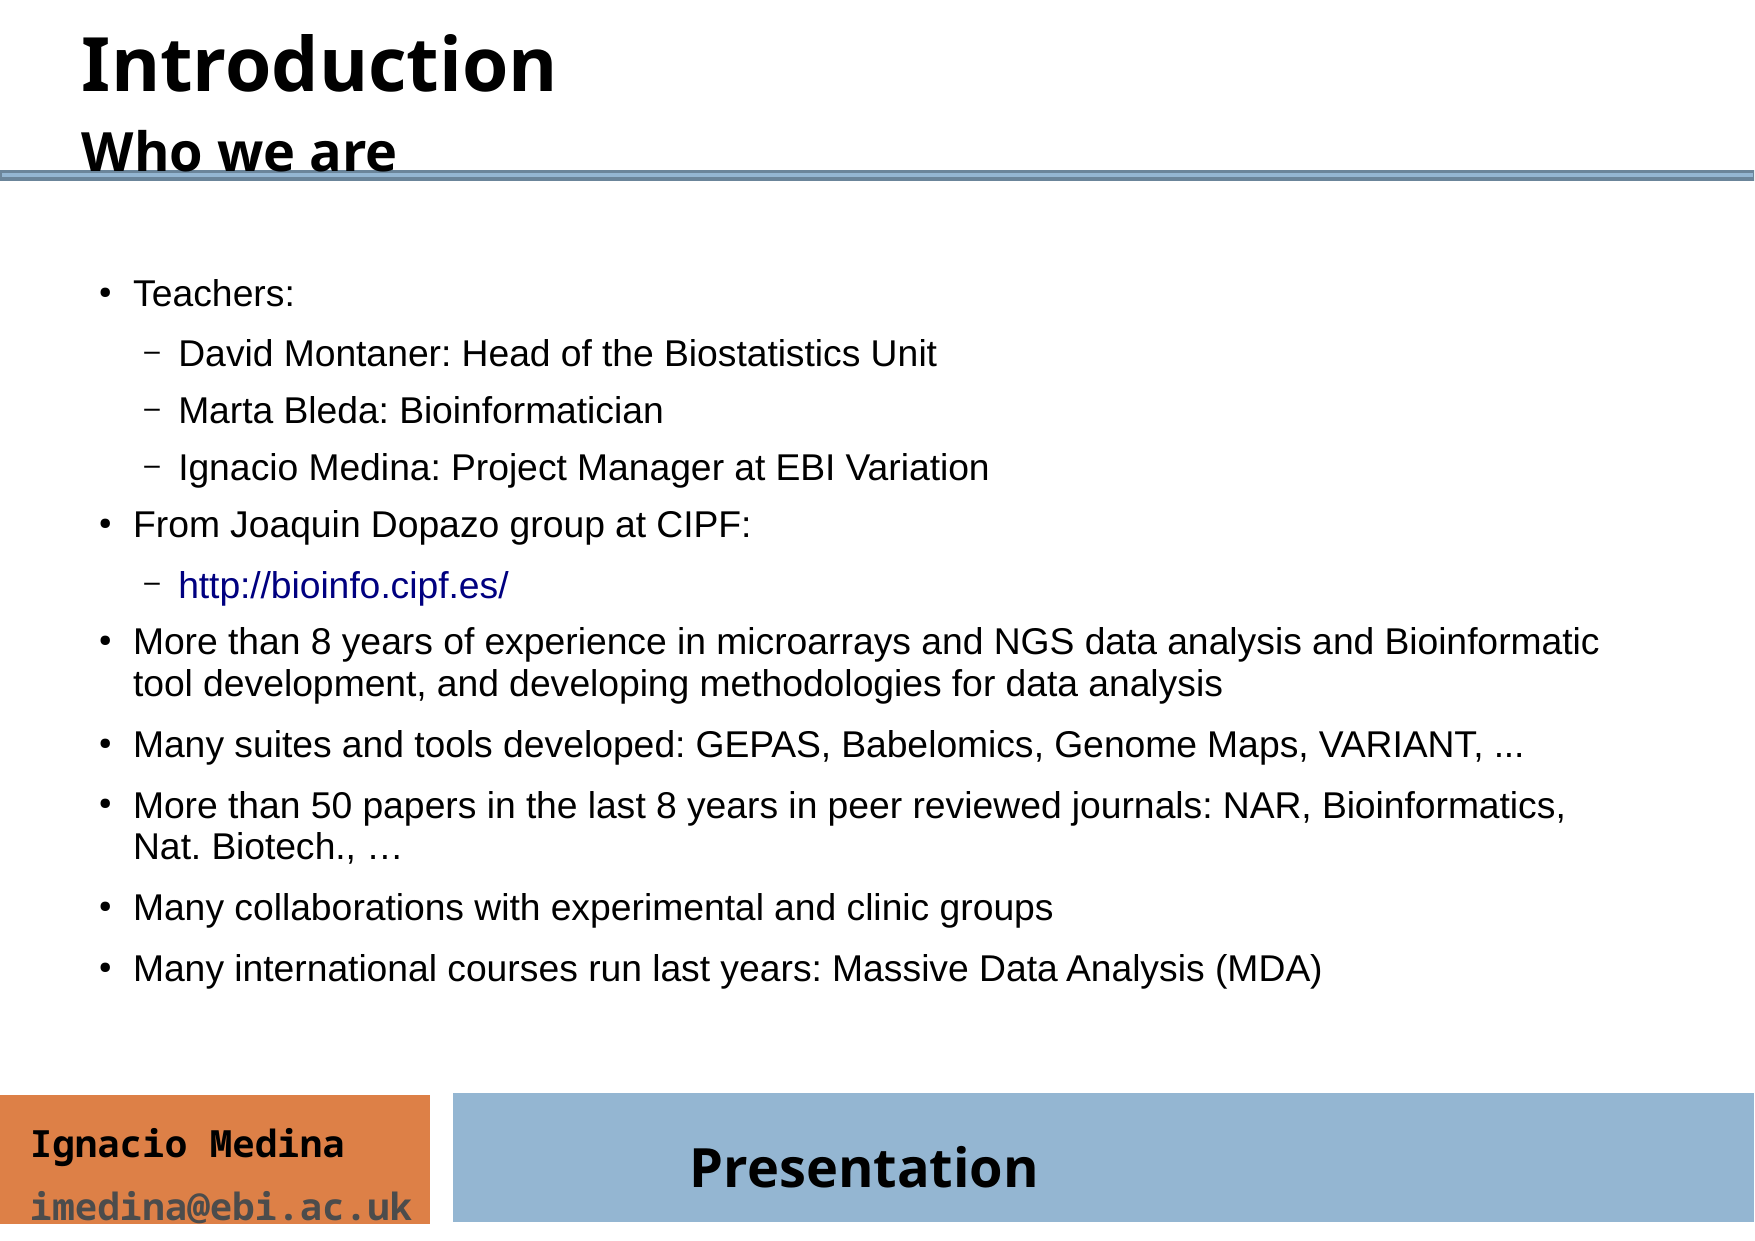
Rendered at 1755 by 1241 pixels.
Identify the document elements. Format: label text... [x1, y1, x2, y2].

text_box Presentation [675, 1122, 1726, 1201]
list Teachers: David Montaner: Head of the Biostatistics Unit Marta Bleda: Bioinformatician Ignacio Medina: Project Manager at EBI Variation From Joaquin Dopazo group at CIPF: http://bioinfo.cipf.es/ More than 8 years of experience in microarrays and NGS data analysis and Bioinformatic tool development, and developing methodologies for data analysis Many suites and tools developed: GEPAS, Babelomics, Genome Maps, VARIANT, ... More than 50 papers in the last 8 years in peer reviewed journals: NAR, Bioinformatics, Nat. Biotech., … Many collaborations with experimental and clinic groups Many international courses run last years: Massive Data Analysis (MDA) [87, 272, 1632, 992]
text_box Ignacio Medina imedina@ebi.ac.uk [15, 1110, 436, 1224]
text_box Introduction Who we are [67, 3, 1688, 169]
text_box [0, 171, 1754, 179]
